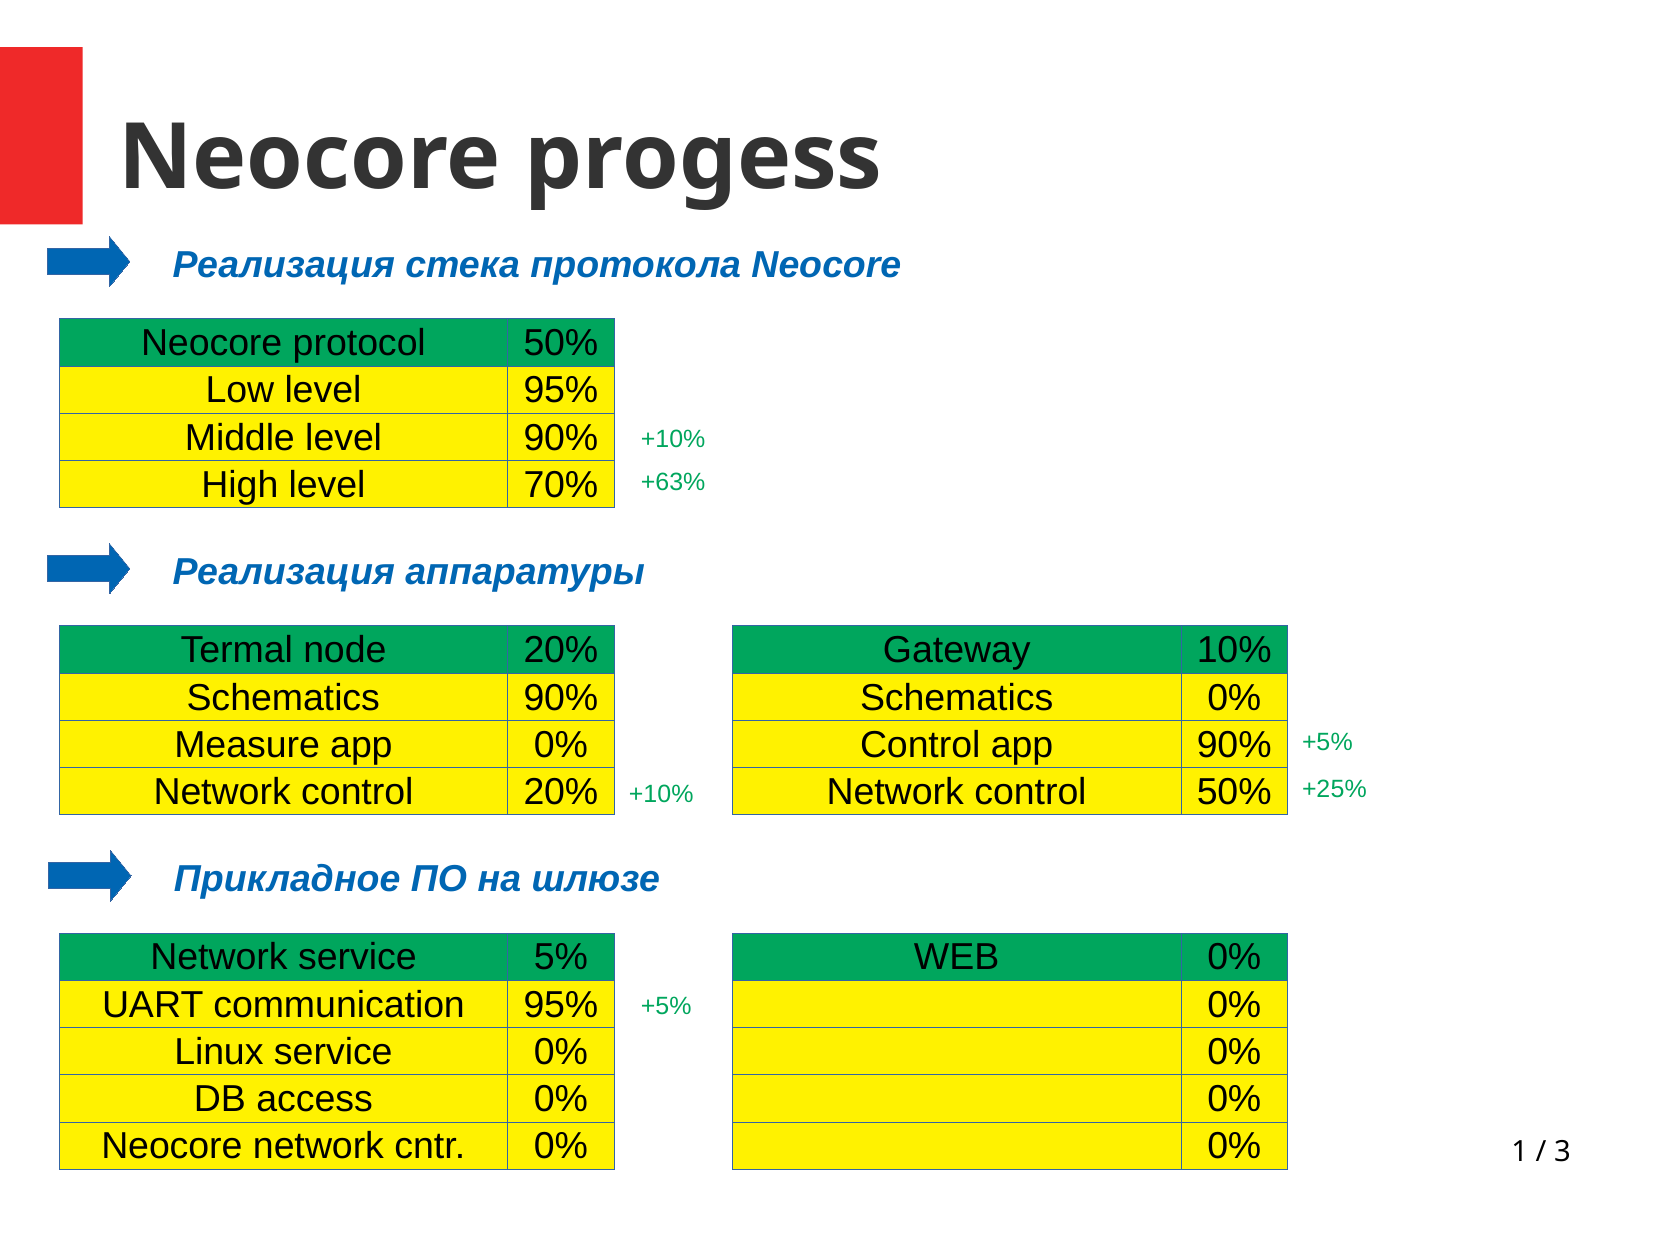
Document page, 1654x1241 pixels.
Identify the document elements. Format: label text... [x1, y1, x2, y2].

text_box Network control [59, 767, 508, 815]
text_box [47, 236, 130, 287]
text_box 50% [507, 318, 615, 366]
text_box 0% [508, 1027, 615, 1074]
text_box 10% [1181, 625, 1288, 673]
text_box [732, 980, 1182, 1170]
text_box 0% [1182, 1027, 1288, 1074]
text_box 0% [508, 1074, 615, 1122]
text_box 95% [507, 366, 615, 413]
text_box Neocore protocol [59, 318, 507, 366]
text_box Прикладное ПО на шлюзе [159, 850, 676, 908]
text_box 20% [507, 625, 615, 673]
text_box 20% [508, 767, 615, 815]
text_box [47, 543, 130, 594]
text_box Реализация стека протокола Neocore [158, 236, 928, 294]
text_box Middle level [59, 413, 507, 460]
text_box +5% [626, 984, 721, 1028]
text_box +10% [614, 772, 709, 815]
text_box 70% [507, 460, 615, 508]
text_box 0% [1182, 980, 1288, 1027]
text_box Schematics [59, 673, 508, 720]
text_box [48, 850, 132, 902]
text_box +25% [1287, 767, 1382, 811]
text_box Gateway [732, 625, 1181, 673]
text_box Low level [59, 366, 507, 413]
text_box Schematics [732, 673, 1182, 720]
text_box High level [59, 460, 507, 508]
text_box 0% [1182, 673, 1288, 720]
text_box +10% [626, 417, 721, 461]
text_box Termal node [59, 625, 507, 673]
text_box 90% [1182, 720, 1288, 767]
text_box 0% [1181, 933, 1288, 980]
text_box 90% [508, 673, 615, 720]
text_box Реализация аппаратуры [158, 543, 661, 601]
text_box +63% [626, 461, 721, 504]
text_box 0% [508, 1122, 615, 1170]
text_box 95% [508, 980, 615, 1027]
text_box DB access [59, 1074, 508, 1122]
text_box Network service [59, 933, 507, 980]
text_box +5% [1287, 720, 1382, 764]
text_box Measure app [59, 720, 508, 767]
text_box Control app [732, 720, 1182, 767]
text_box WEB [732, 933, 1181, 980]
text_box 90% [507, 413, 615, 460]
text_box Neocore network cntr. [59, 1122, 508, 1170]
text_box Network control [732, 767, 1182, 815]
text_box 0% [1182, 1122, 1288, 1170]
text_box 0% [1182, 1074, 1288, 1122]
title Neocore progess [118, 49, 1571, 257]
text_box 0% [508, 720, 615, 767]
text_box UART communication [59, 980, 508, 1027]
text_box 5% [507, 933, 615, 980]
text_box 50% [1182, 767, 1288, 815]
text_box Linux service [59, 1027, 508, 1074]
